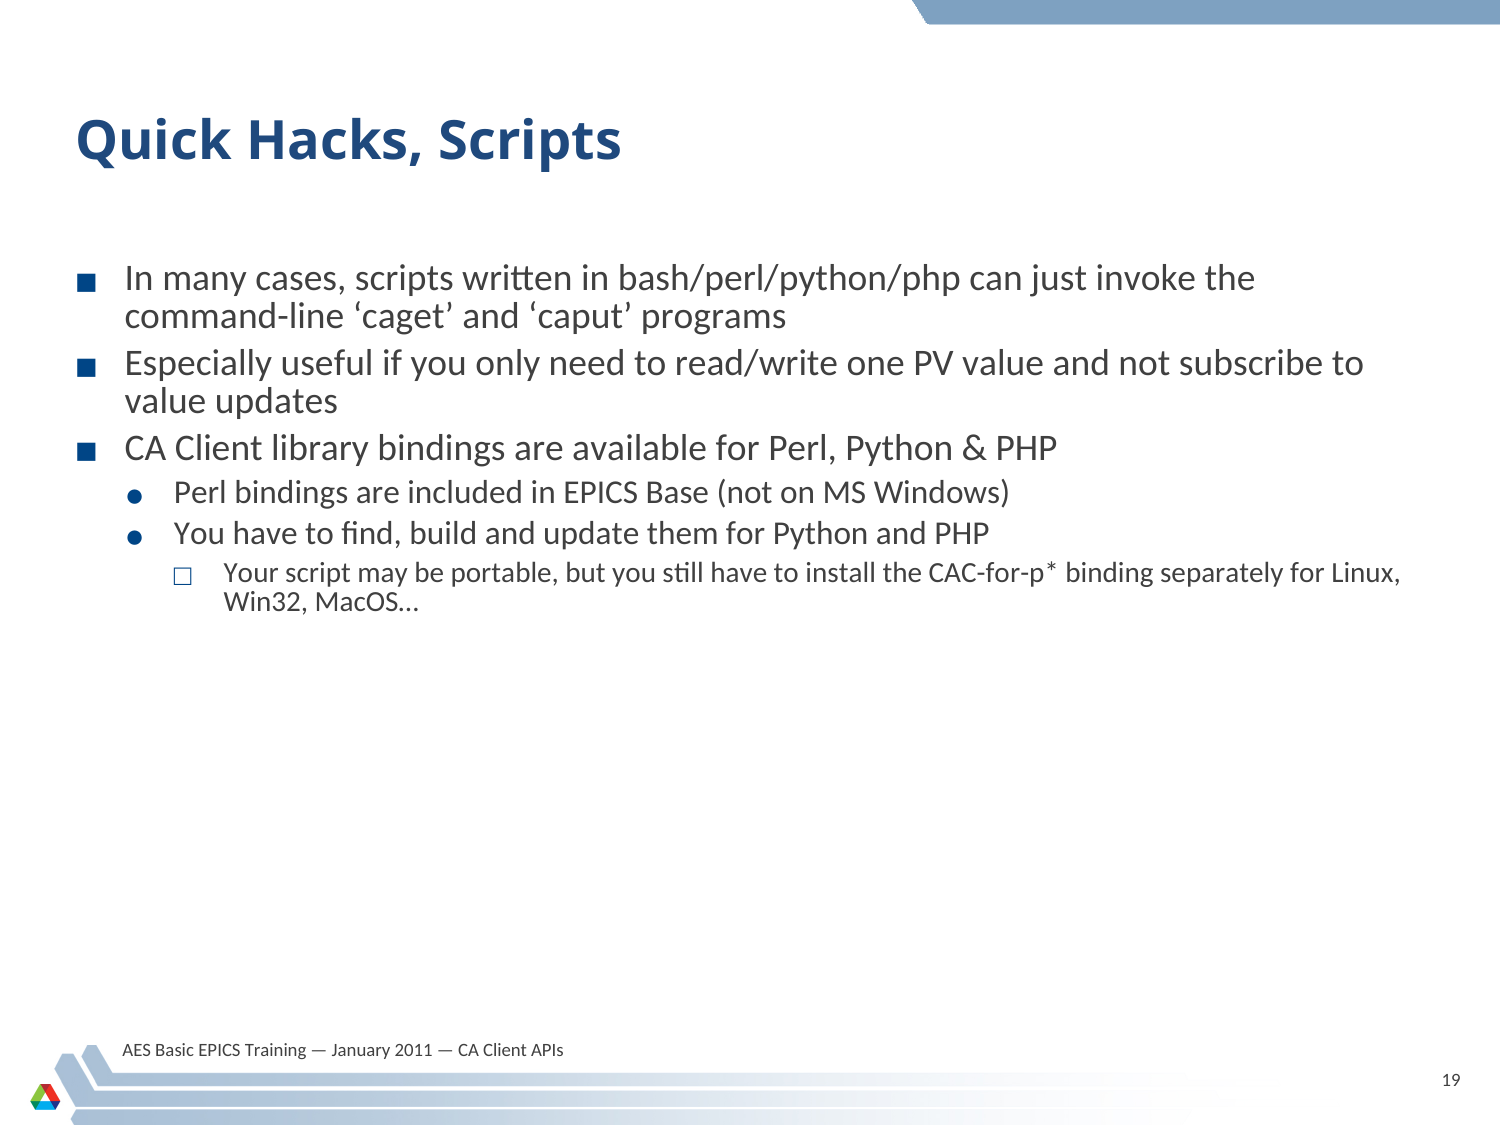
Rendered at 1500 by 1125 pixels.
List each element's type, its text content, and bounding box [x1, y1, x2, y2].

title Quick Hacks, Scripts [75, 107, 1426, 171]
picture [0, 0, 1500, 26]
picture [0, 1037, 1500, 1125]
list In many cases, scripts written in bash/perl/python/php can just invoke the command-line ‘caget’ and ‘caput’ programs Especially useful if you only need to read/write one PV value and not subscribe to value updates CA Client library bindings are available for Perl, Python & PHP Perl bindings are included in EPICS Base (not on MS Windows) You have to find, build and update them for Python and PHP Your script may be portable, but you still have to install the CAC-for-p* binding separately for Linux, Win32, MacOS… [75, 262, 1426, 669]
